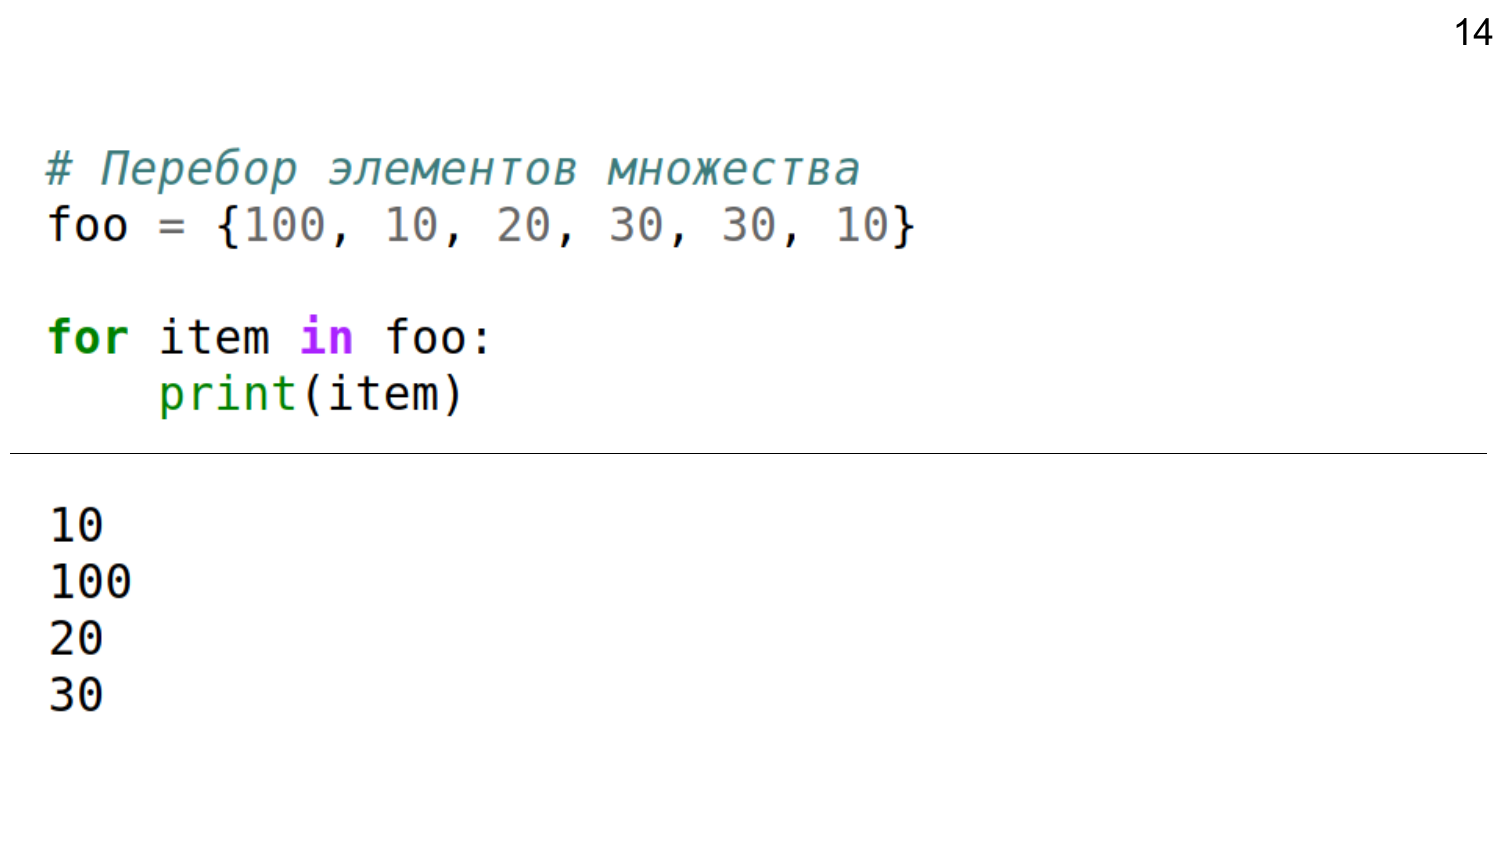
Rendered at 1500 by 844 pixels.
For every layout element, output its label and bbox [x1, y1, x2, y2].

picture [37, 490, 149, 735]
picture [31, 135, 923, 432]
